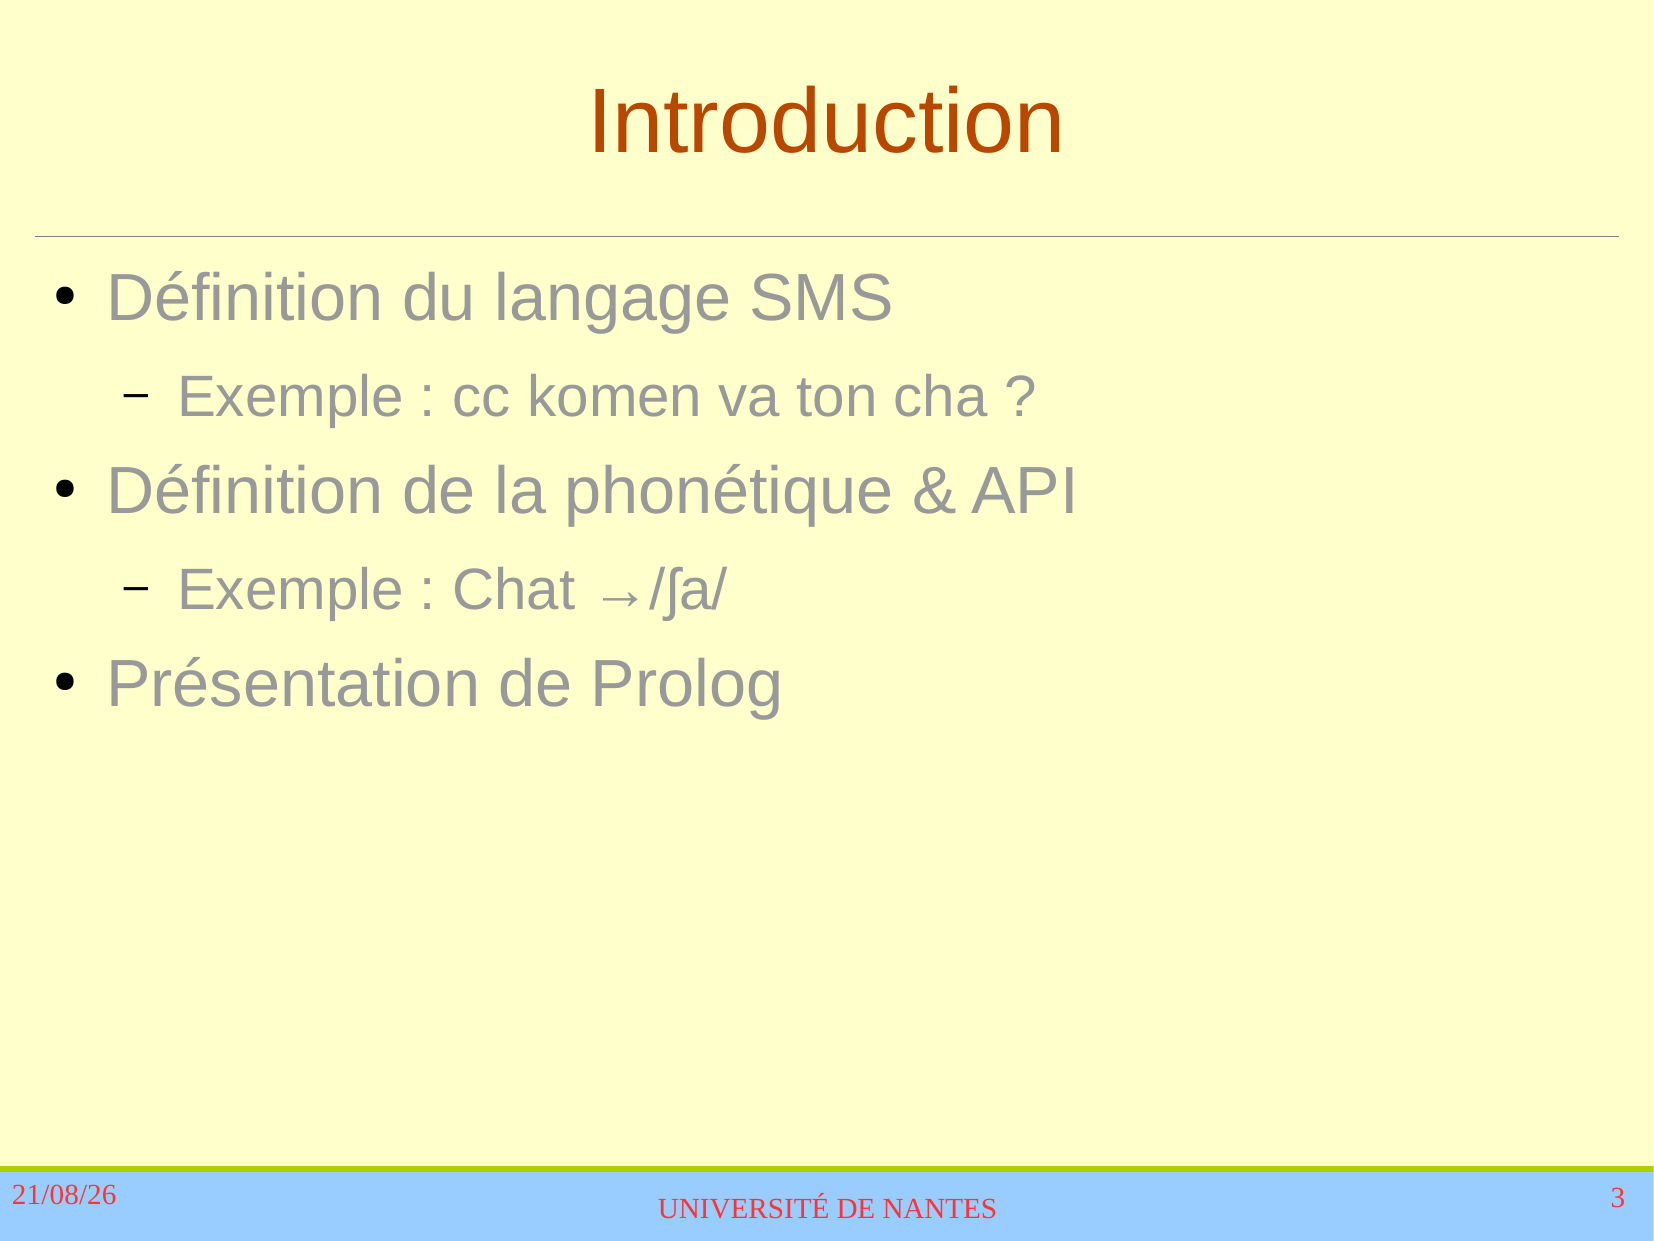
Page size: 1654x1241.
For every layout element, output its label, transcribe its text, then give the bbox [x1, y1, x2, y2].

title Introduction [23, 17, 1630, 225]
list Définition du langage SMS Exemple : cc komen va ton cha ? Définition de la phonétique & API Exemple : Chat →/ʃa/ Présentation de Prolog [35, 259, 1619, 1134]
